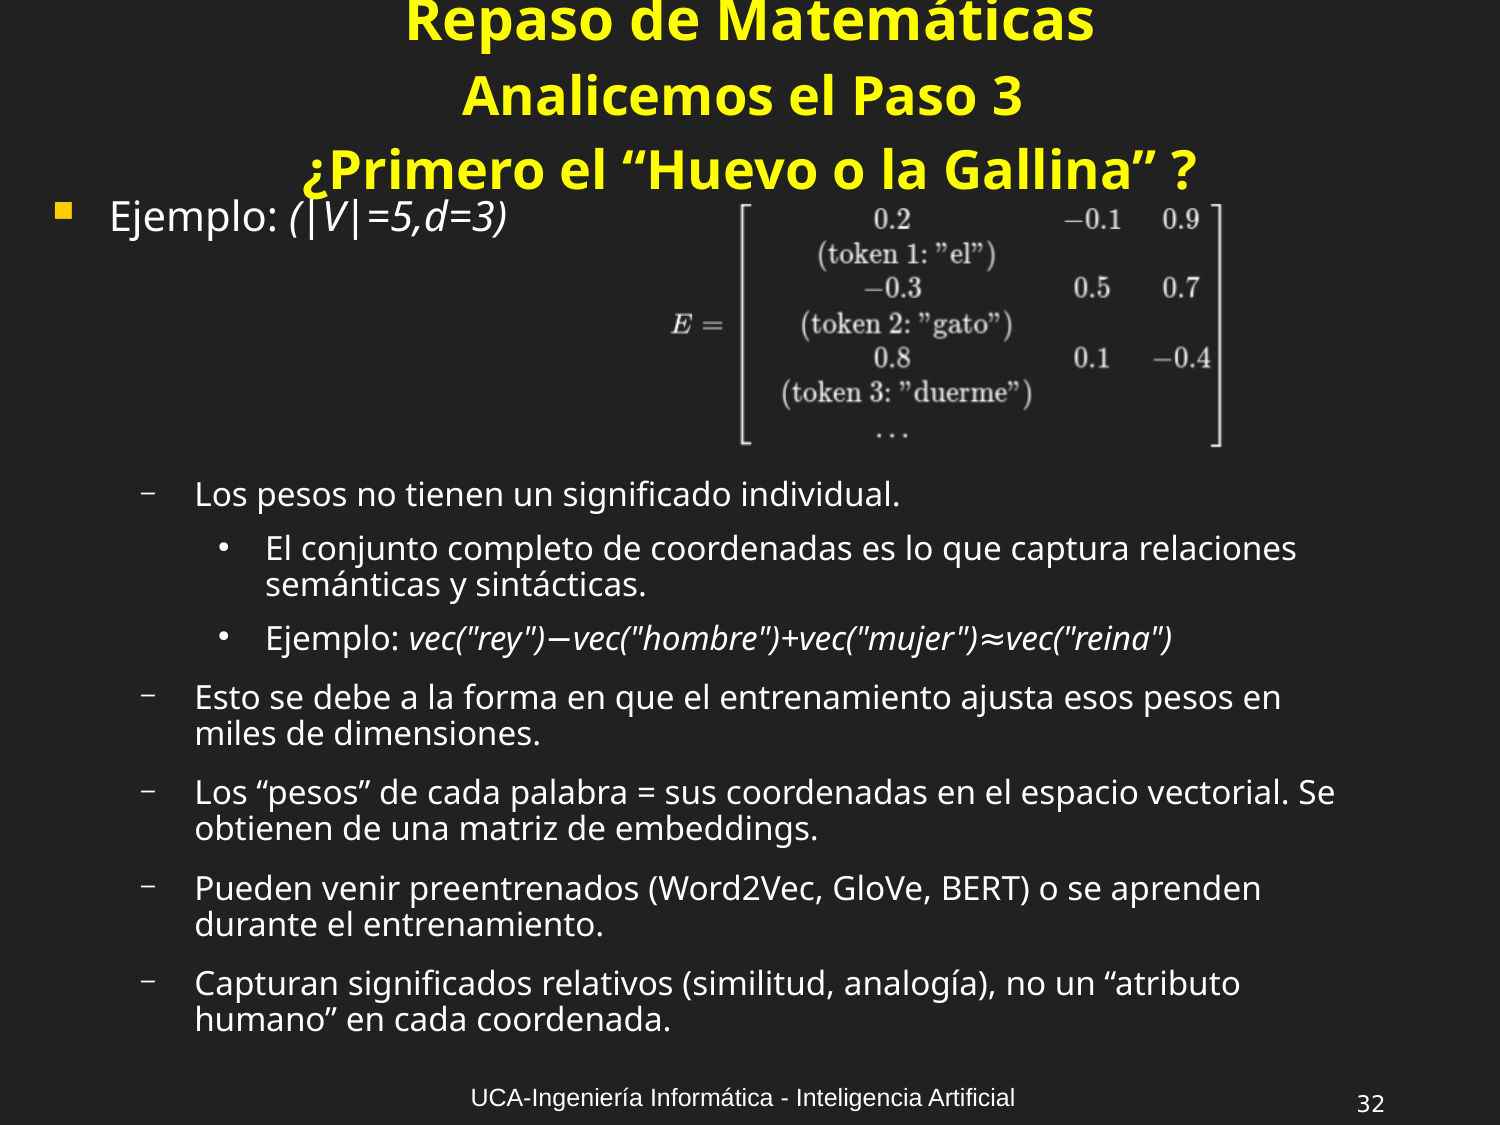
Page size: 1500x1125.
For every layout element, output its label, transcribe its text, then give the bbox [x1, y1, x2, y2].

picture [648, 196, 1276, 476]
list Ejemplo: (∣V∣=5,d=3) Los pesos no tienen un significado individual. El conjunto completo de coordenadas es lo que captura relaciones semánticas y sintácticas. Ejemplo: vec("rey")−vec("hombre")+vec("mujer")≈vec("reina") Esto se debe a la forma en que el entrenamiento ajusta esos pesos en miles de dimensiones. Los “pesos” de cada palabra = sus coordenadas en el espacio vectorial. Se obtienen de una matriz de embeddings. Pueden venir preentrenados (Word2Vec, GloVe, BERT) o se aprenden durante el entrenamiento. Capturan significados relativos (similitud, analogía), no un “atributo humano” en cada coordenada. [37, 187, 1388, 1088]
title Repaso de Matemáticas Analicemos el Paso 3 ¿Primero el “Huevo o la Gallina” ? [75, 8, 1426, 176]
